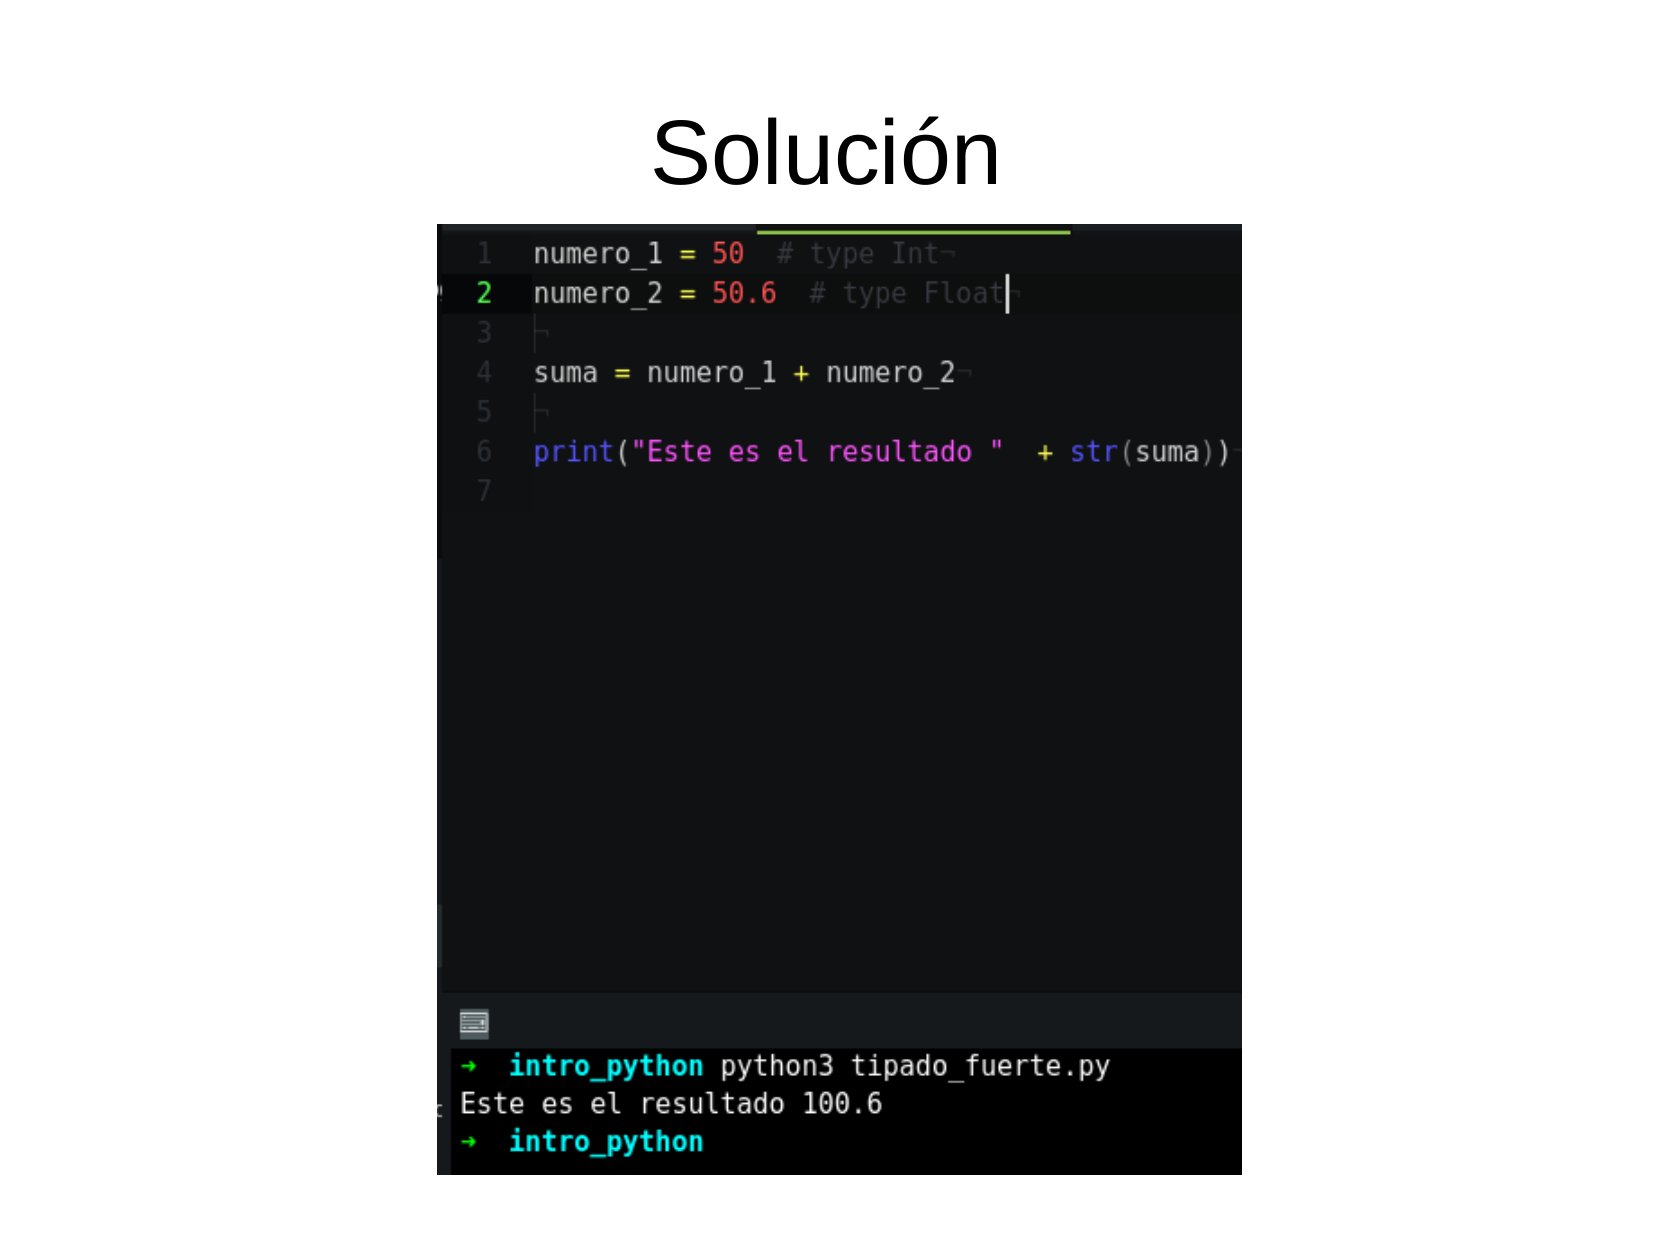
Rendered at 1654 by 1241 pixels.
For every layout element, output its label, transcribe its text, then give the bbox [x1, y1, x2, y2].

picture [437, 224, 1242, 1175]
title Solución [82, 49, 1571, 257]
